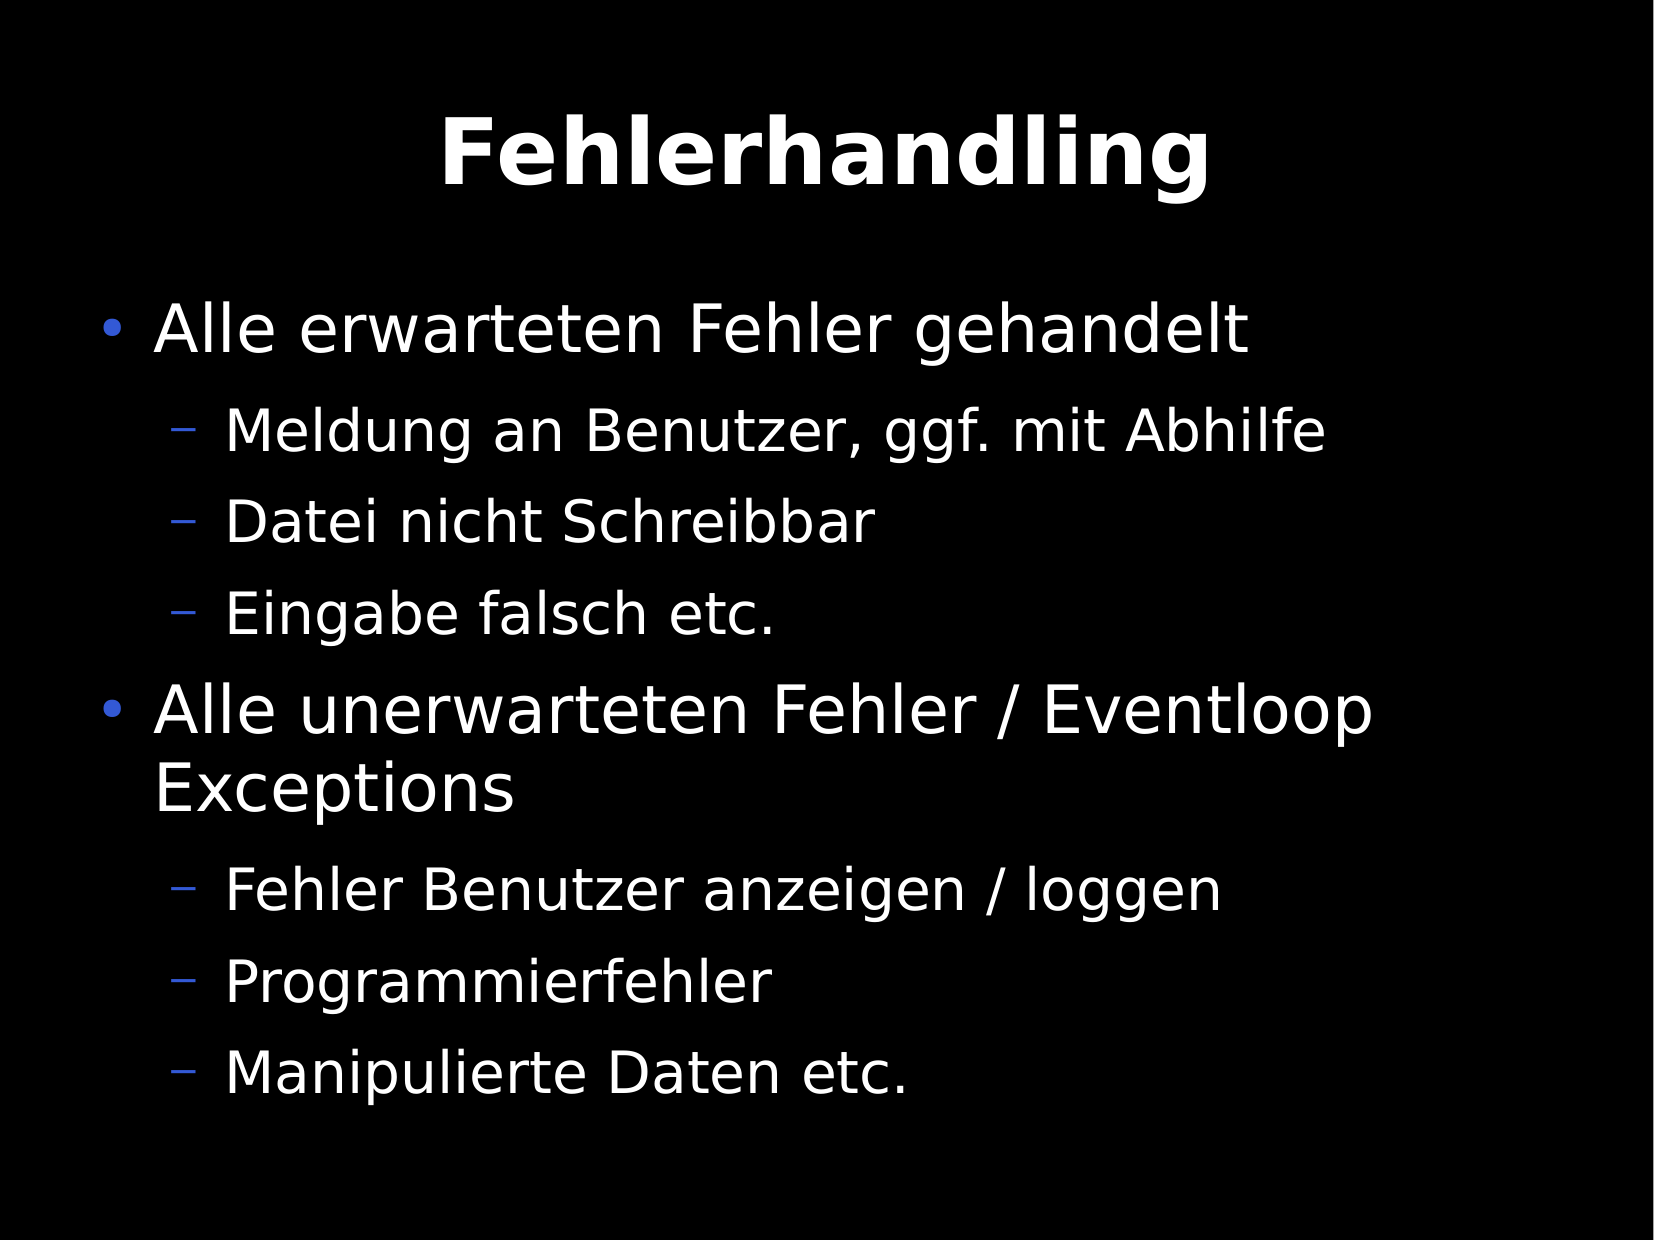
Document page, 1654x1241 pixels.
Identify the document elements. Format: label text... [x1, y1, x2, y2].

list Alle erwarteten Fehler gehandelt Meldung an Benutzer, ggf. mit Abhilfe Datei nicht Schreibbar Eingabe falsch etc. Alle unerwarteten Fehler / Eventloop Exceptions Fehler Benutzer anzeigen / loggen Programmierfehler Manipulierte Daten etc. [82, 290, 1538, 1201]
title Fehlerhandling [82, 49, 1571, 257]
